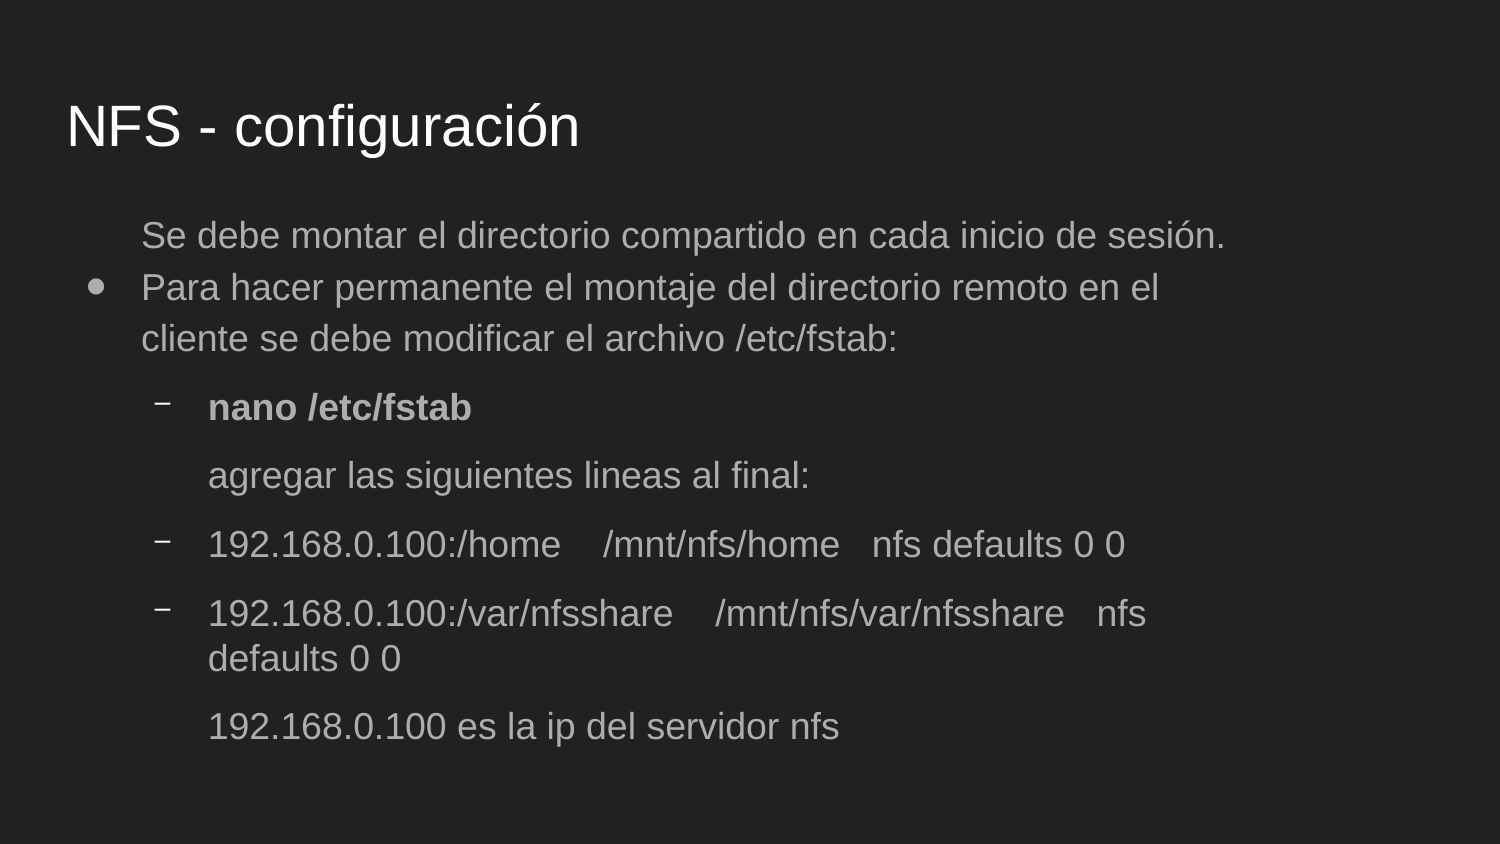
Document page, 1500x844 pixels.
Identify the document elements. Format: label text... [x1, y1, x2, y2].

title NFS - configuración [51, 72, 1449, 167]
list Se debe montar el directorio compartido en cada inicio de sesión. Para hacer permanente el montaje del directorio remoto en el cliente se debe modificar el archivo /etc/fstab: nano /etc/fstab agregar las siguientes lineas al final: 192.168.0.100:/home /mnt/nfs/home nfs defaults 0 0 192.168.0.100:/var/nfsshare /mnt/nfs/var/nfsshare nfs defaults 0 0 192.168.0.100 es la ip del servidor nfs [51, 189, 1261, 750]
